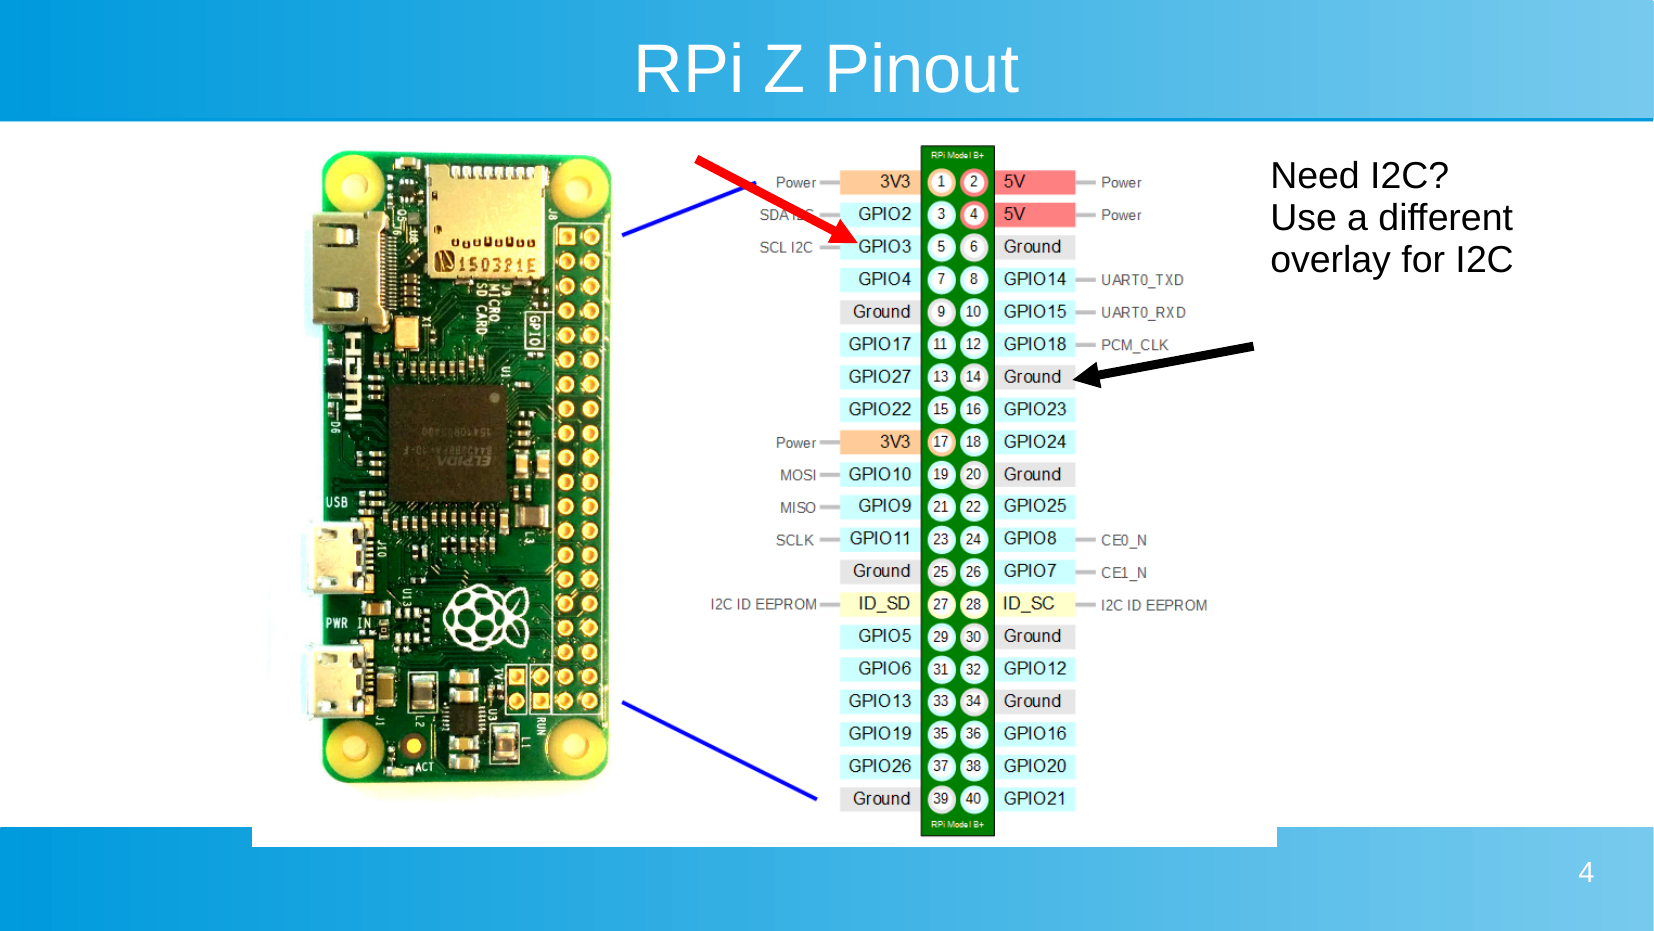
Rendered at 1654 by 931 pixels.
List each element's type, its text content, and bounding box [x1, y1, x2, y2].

picture [252, 129, 1277, 847]
title RPi Z Pinout [59, 29, 1595, 108]
text_box Need I2C? Use a different overlay for I2C [1255, 147, 1529, 289]
